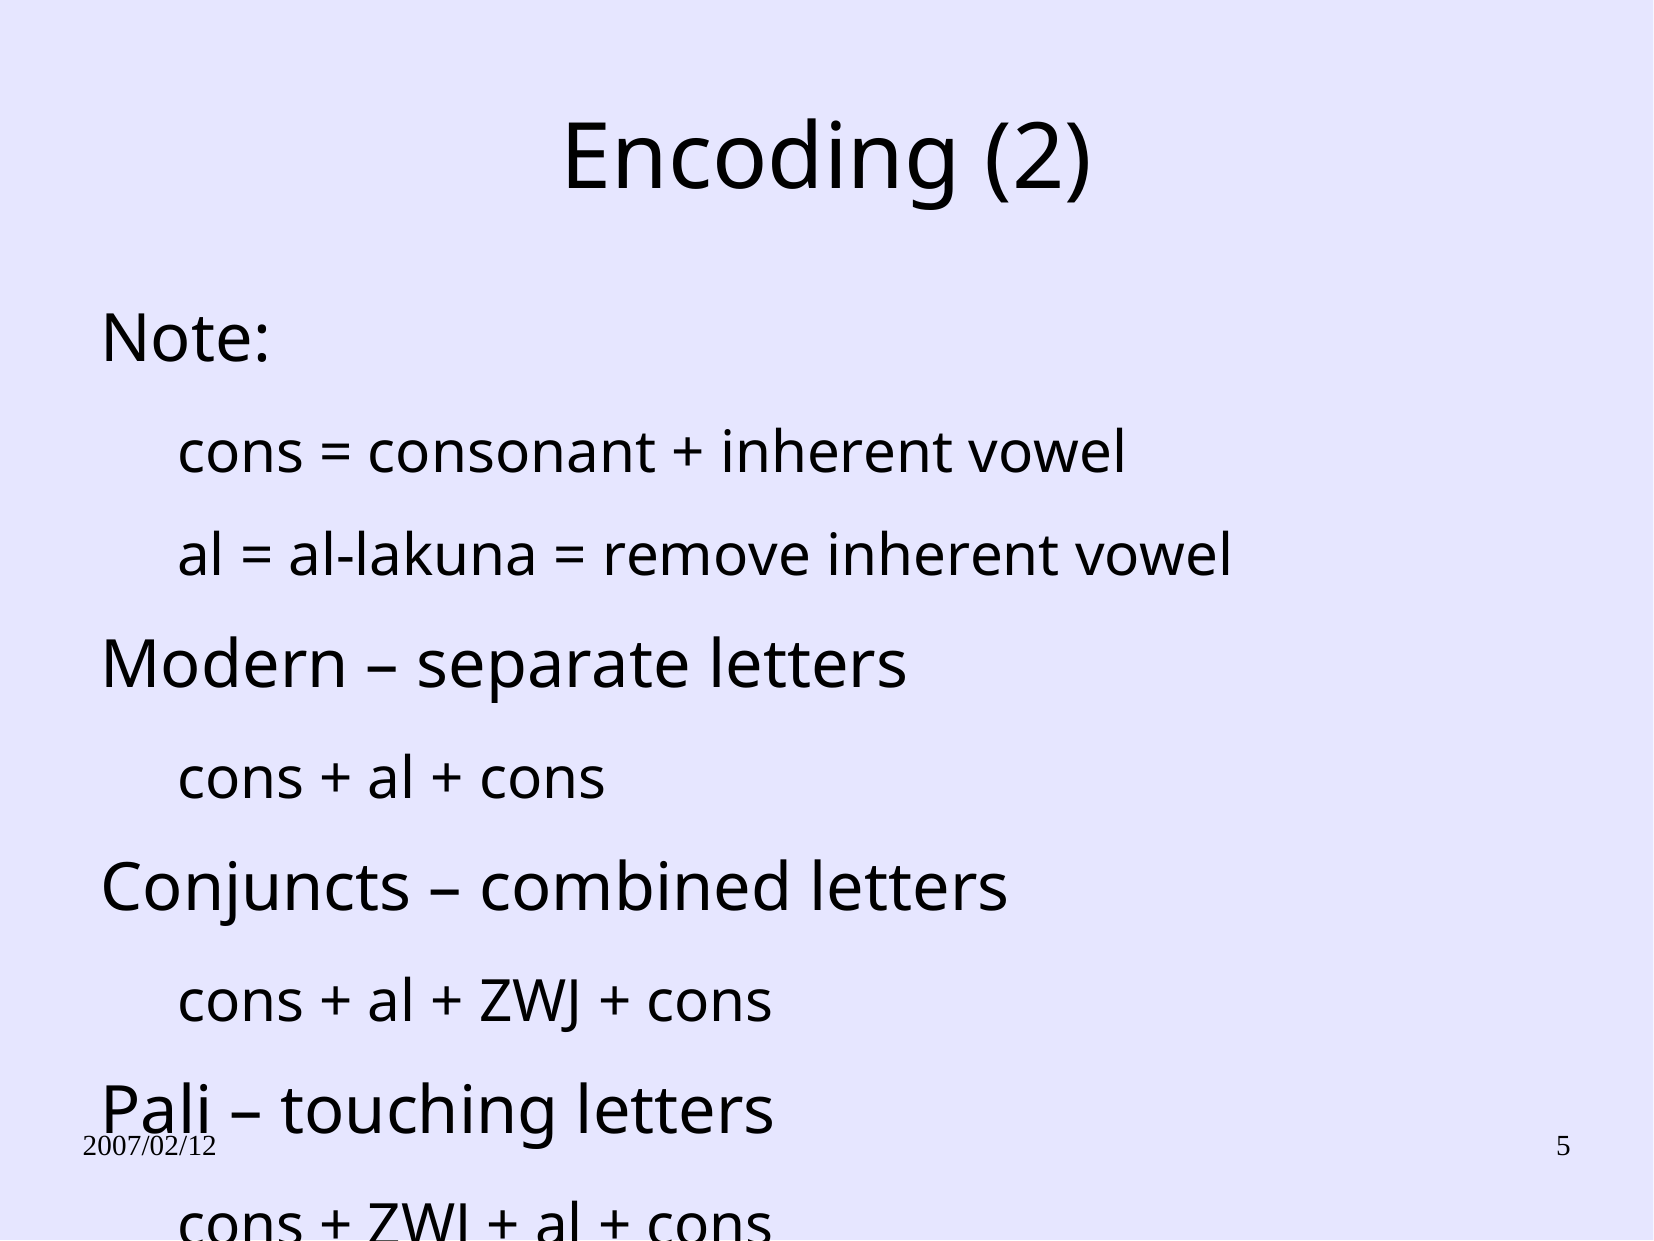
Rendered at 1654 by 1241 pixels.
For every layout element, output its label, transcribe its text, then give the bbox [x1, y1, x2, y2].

list Note: cons = consonant + inherent vowel al = al-lakuna = remove inherent vowel Modern – separate letters cons + al + cons Conjuncts – combined letters cons + al + ZWJ + cons Pali – touching letters cons + ZWJ + al + cons [82, 290, 1571, 1153]
title Encoding (2) [82, 56, 1571, 250]
